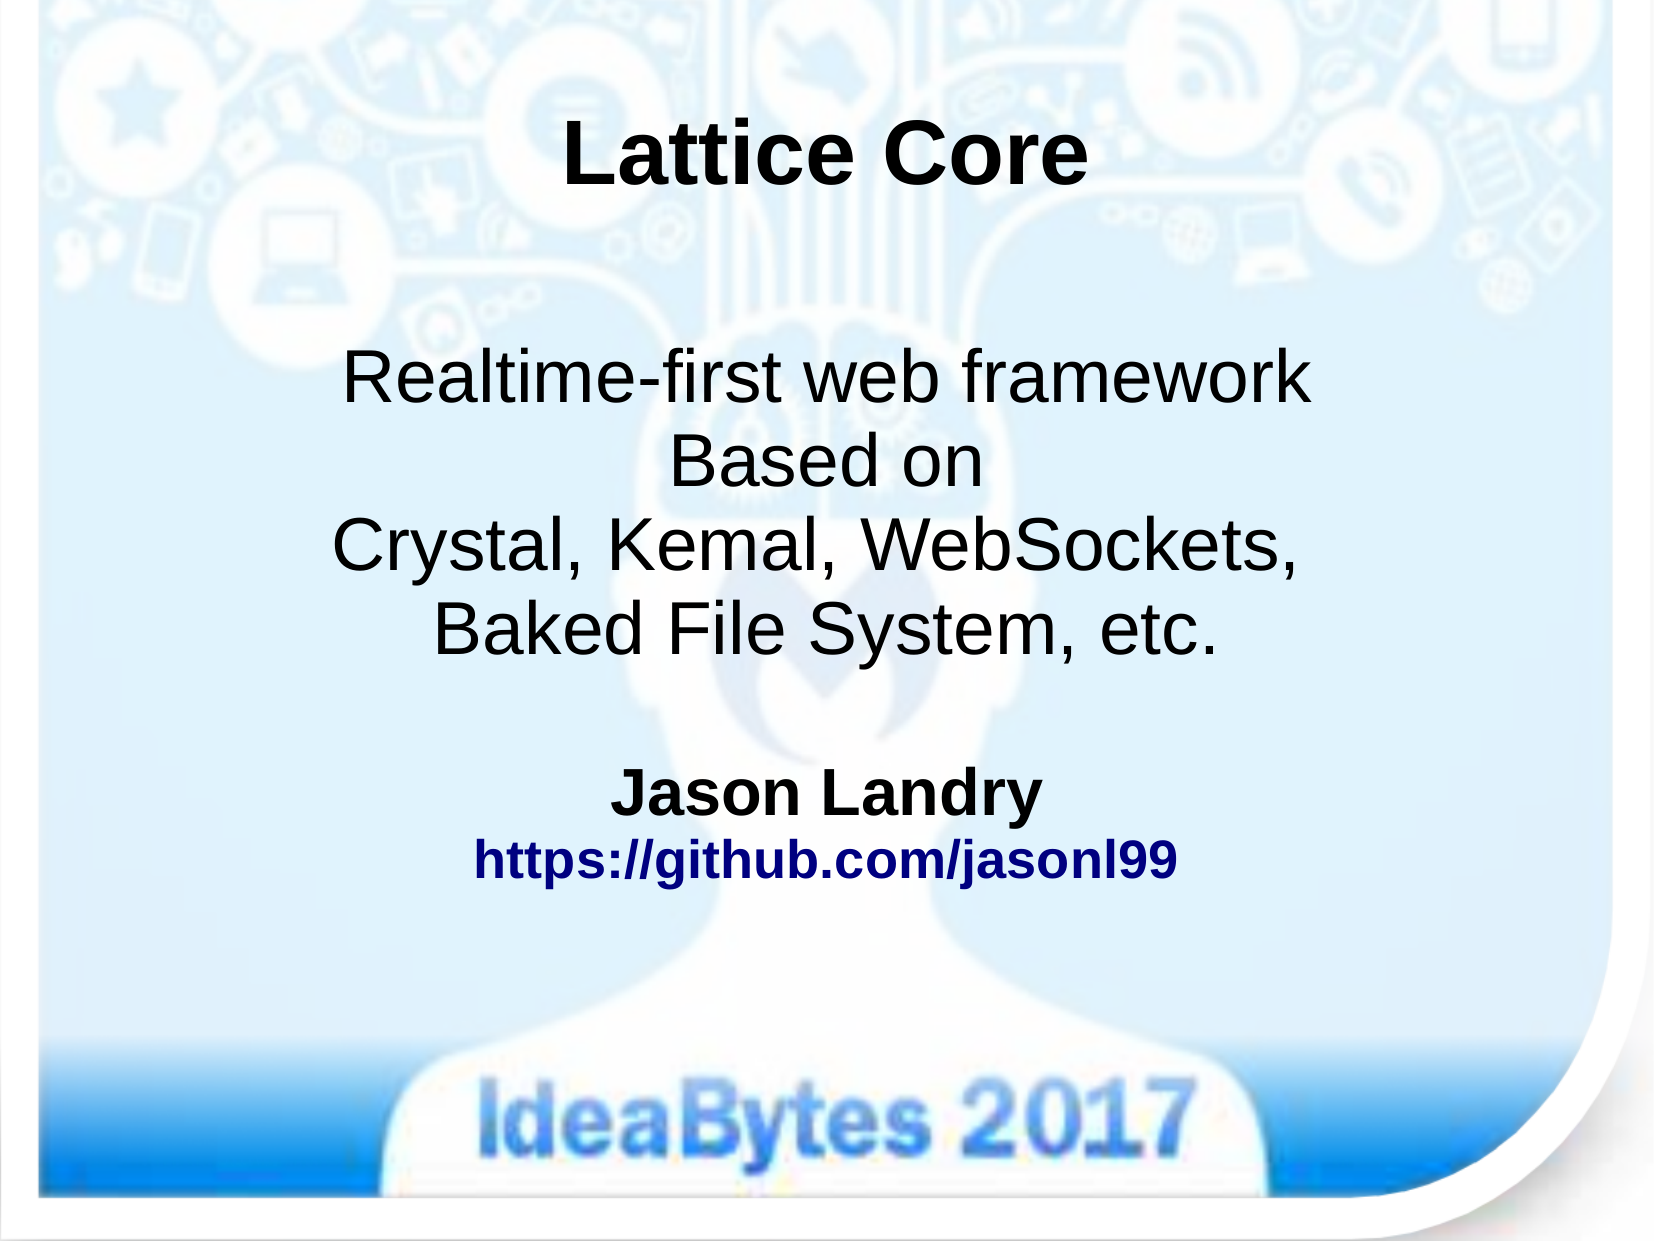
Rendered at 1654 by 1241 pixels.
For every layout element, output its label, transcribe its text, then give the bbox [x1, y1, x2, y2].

subtitle Realtime-first web framework Based on Crystal, Kemal, WebSockets, Baked File System, etc. Jason Landry https://github.com/jasonl99 [82, 290, 1571, 1010]
title Lattice Core [82, 49, 1571, 257]
picture [0, 0, 1654, 1241]
